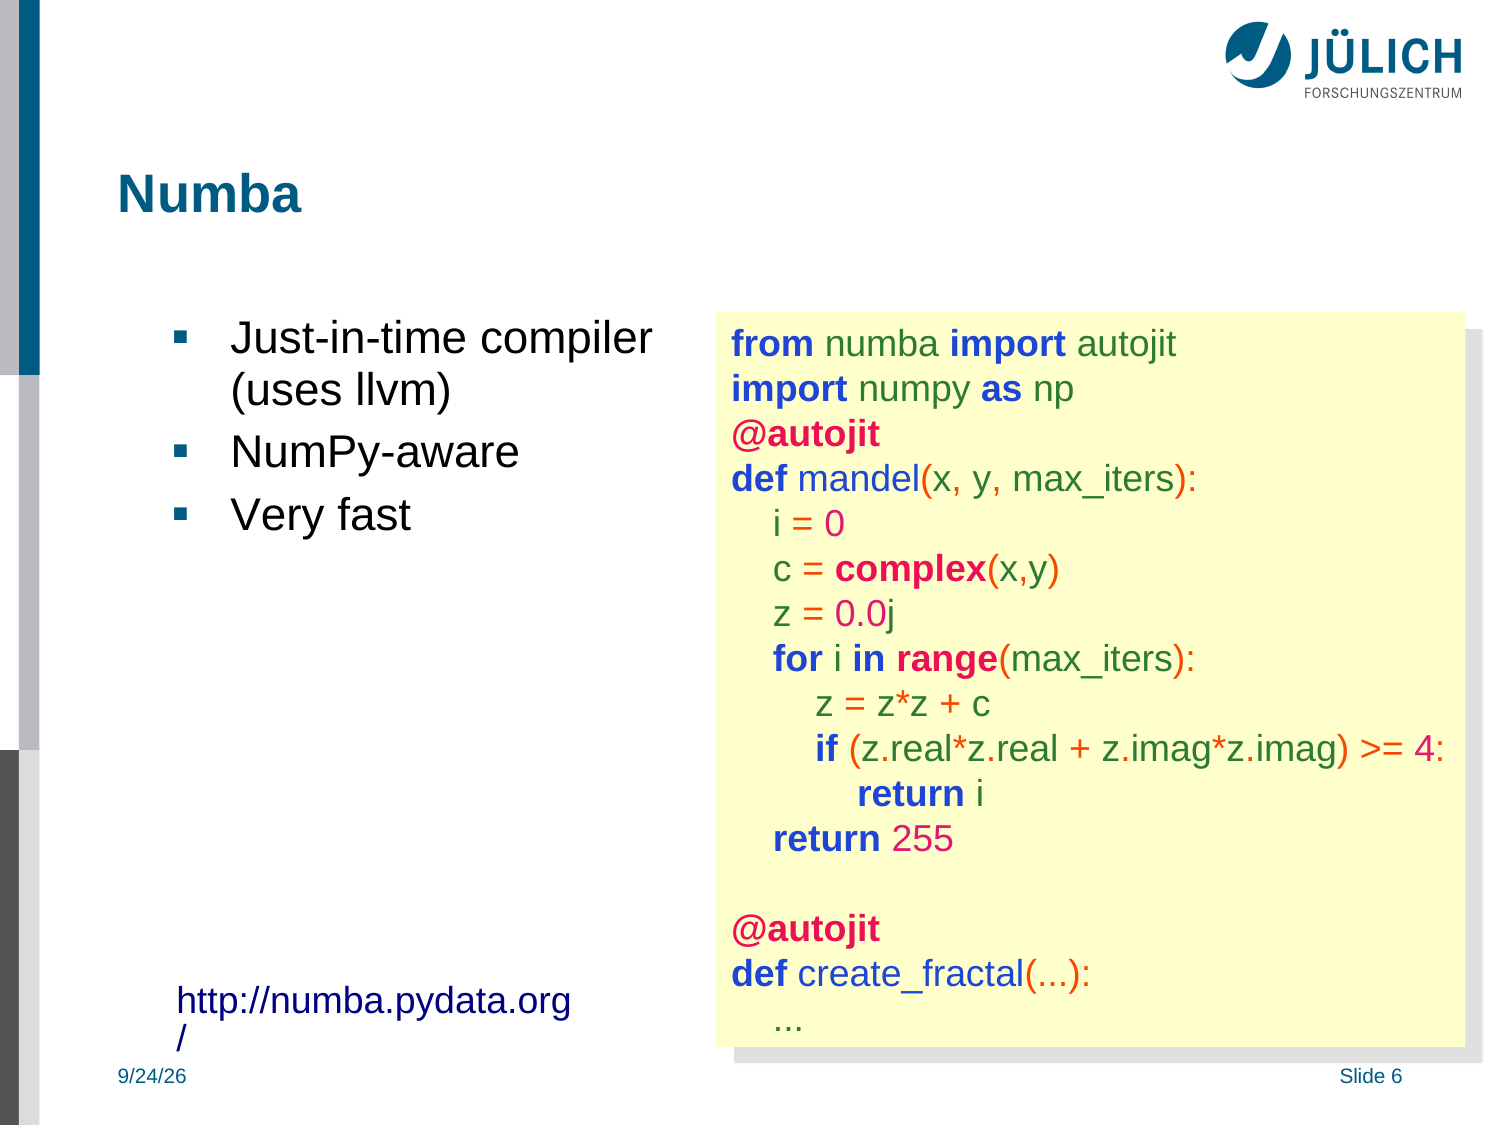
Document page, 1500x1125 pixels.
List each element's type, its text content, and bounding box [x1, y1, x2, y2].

text_box http://numba.pydata.org/ [161, 969, 597, 1029]
title Numba [117, 99, 1393, 288]
list Just-in-time compiler (uses llvm) NumPy-aware Very fast [117, 312, 716, 988]
text_box from numba import autojit import numpy as np @autojit def mandel(x, y, max_iters): i = 0 c = complex(x,y) z = 0.0j for i in range(max_iters): z = z*z + c if (z.real*z.real + z.imag*z.imag) >= 4: return i return 255 @autojit def create_fractal(...): ... [716, 311, 1466, 1047]
picture [1224, 20, 1461, 98]
